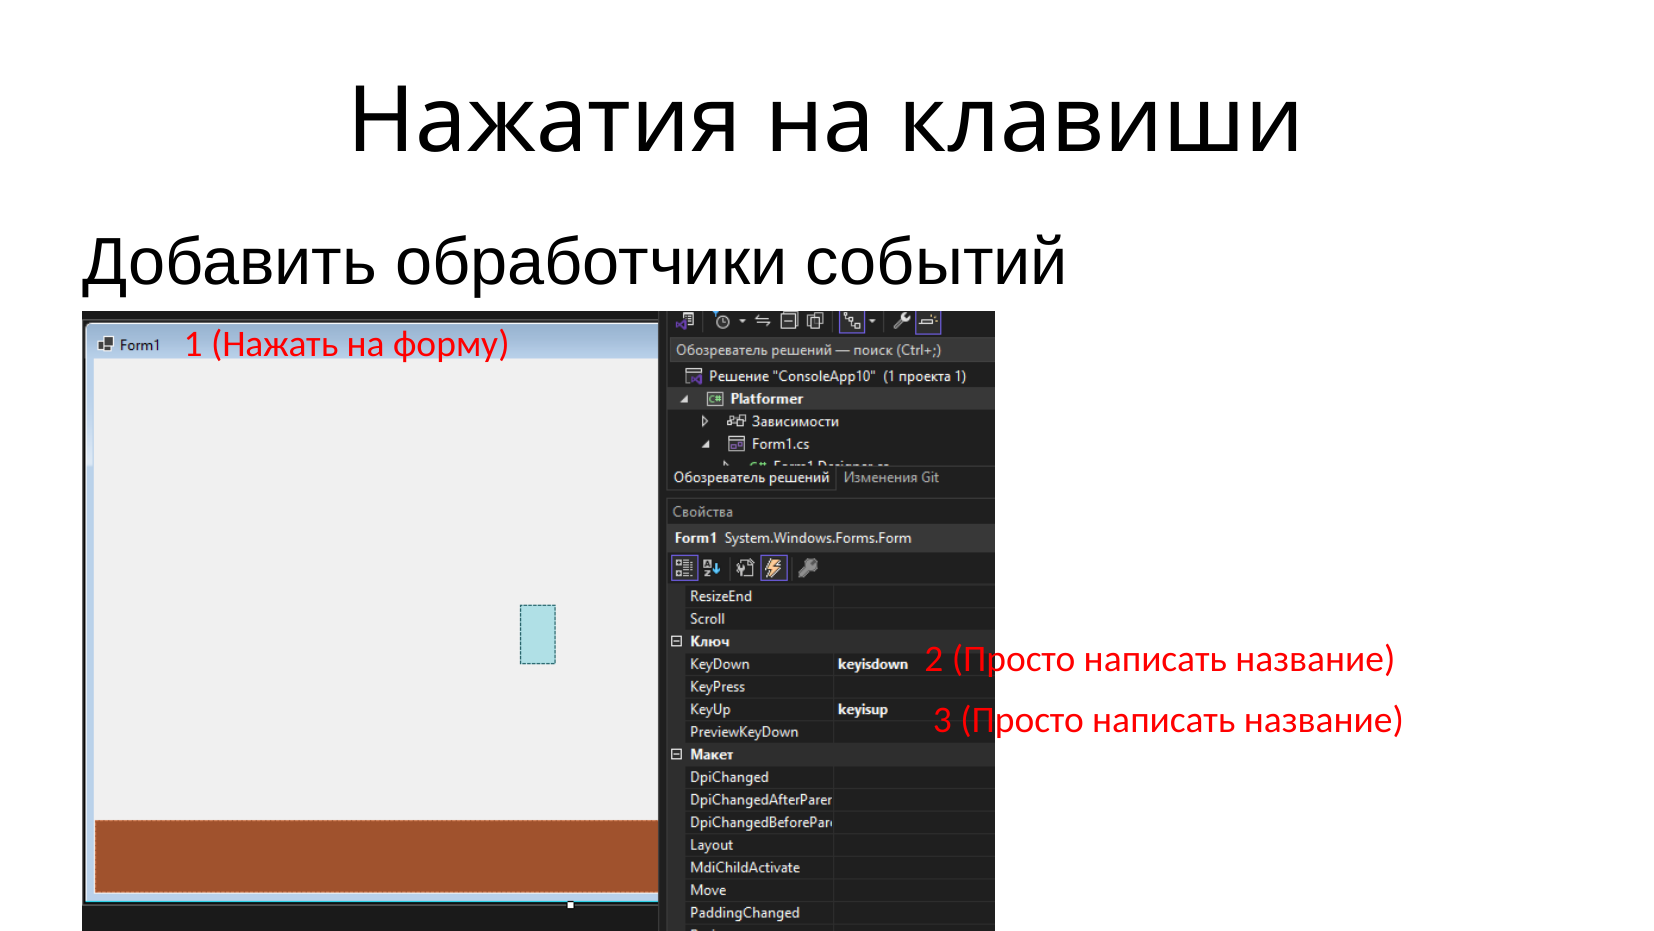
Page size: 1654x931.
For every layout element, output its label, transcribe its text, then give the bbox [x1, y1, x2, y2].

list Добавить обработчики событий [82, 217, 1571, 758]
text_box 3 (Просто написать название) [918, 687, 1427, 794]
picture [82, 311, 995, 931]
text_box 2 (Просто написать название) [909, 626, 1417, 688]
text_box 1 (Нажать на форму) [168, 311, 530, 372]
title Нажатия на клавиши [82, 37, 1571, 193]
